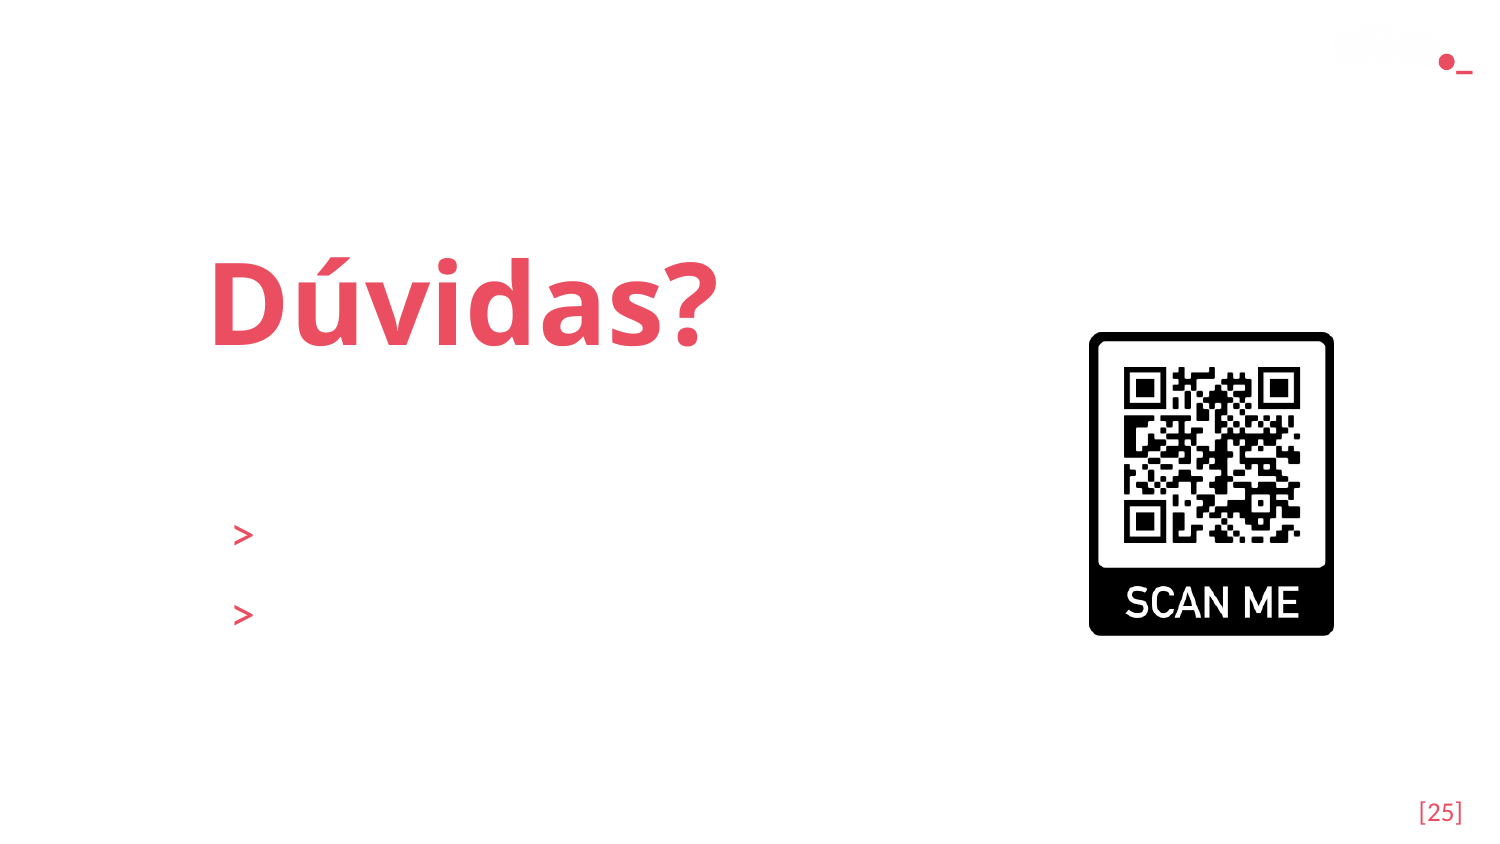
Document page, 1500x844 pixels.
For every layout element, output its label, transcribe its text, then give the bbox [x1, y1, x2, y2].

text_box Dúvidas? [190, 216, 1270, 366]
picture [1089, 332, 1334, 636]
slide_number [25] [1403, 779, 1494, 844]
text_box > Fórum/Artigos > Comunidade Online (Discord) [190, 485, 920, 636]
picture [1333, 19, 1473, 75]
